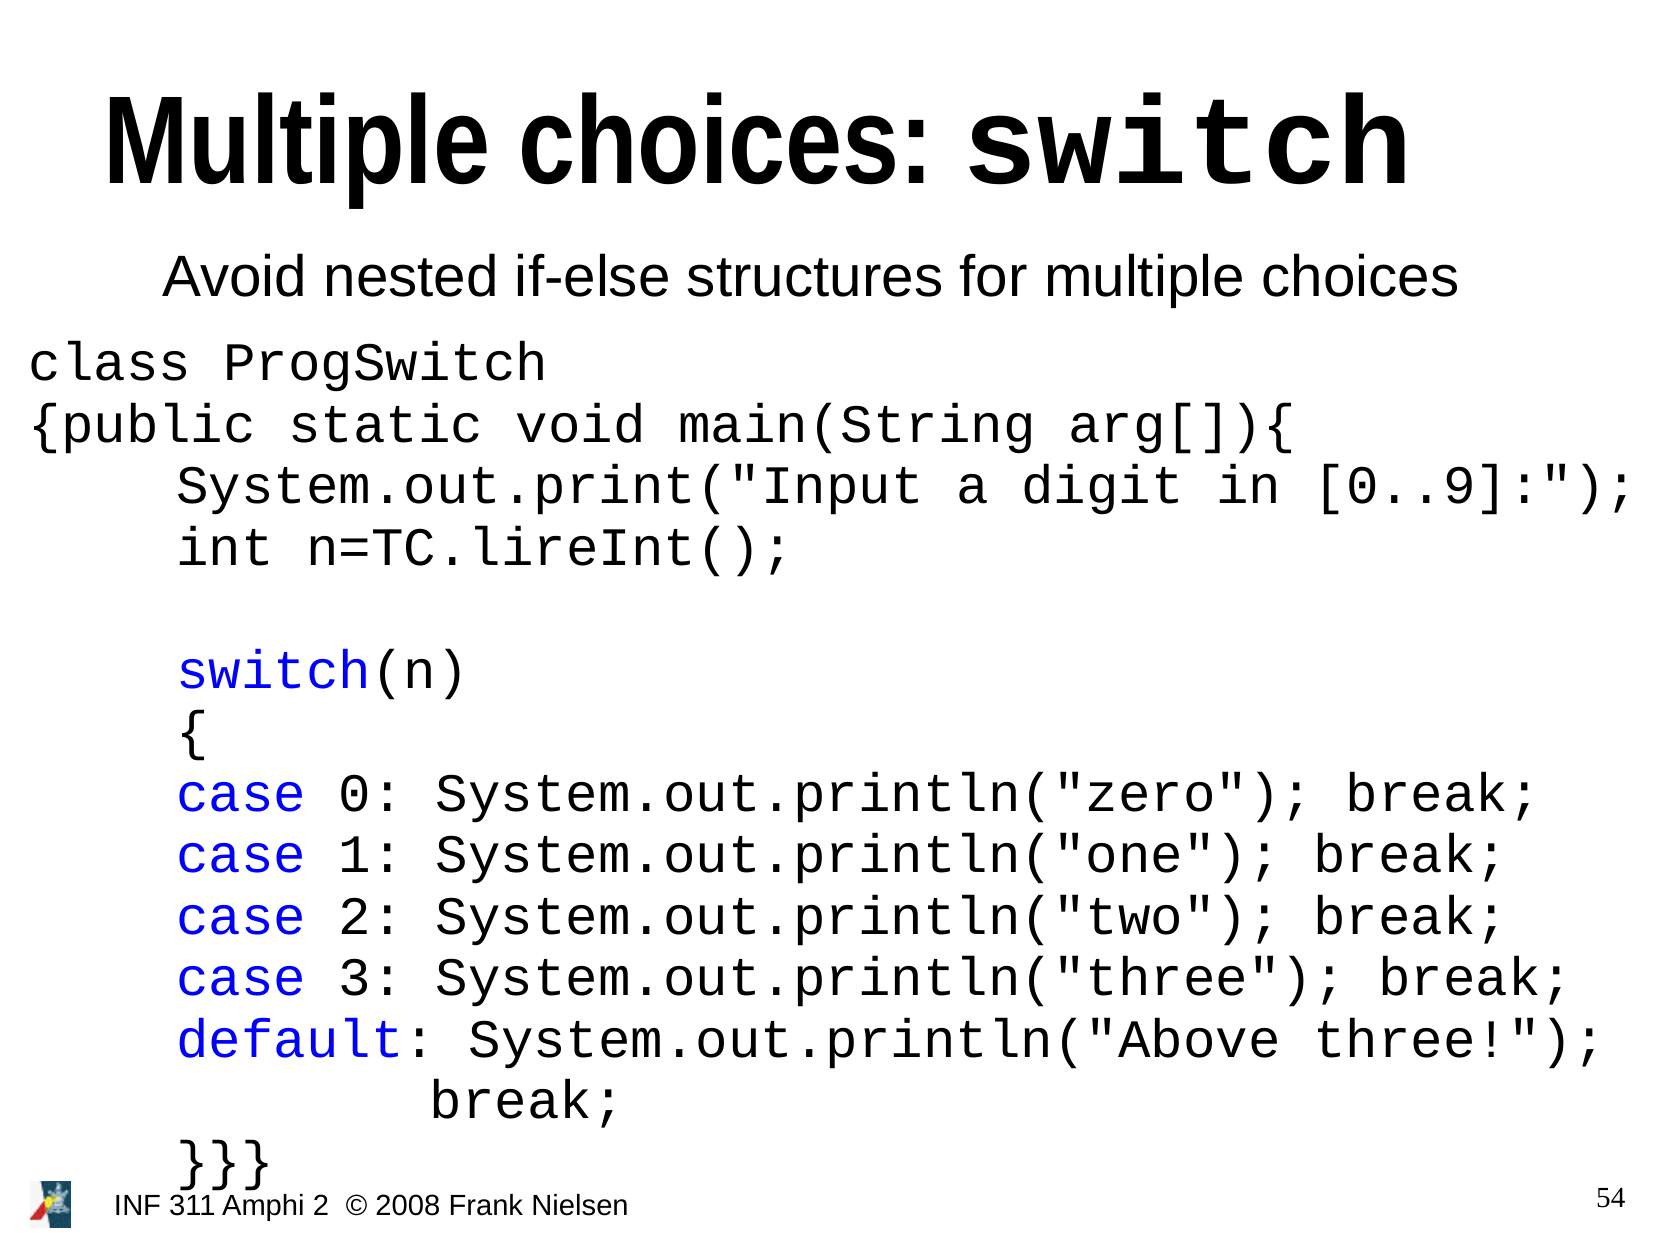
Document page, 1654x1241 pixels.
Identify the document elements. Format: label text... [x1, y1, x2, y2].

text_box class ProgSwitch {public static void main(String arg[]){ System.out.print("Input a digit in [0..9]:"); int n=TC.lireInt(); switch(n) { case 0: System.out.println("zero"); break; case 1: System.out.println("one"); break; case 2: System.out.println("two"); break; case 3: System.out.println("three"); break; default: System.out.println("Above three!"); break; }}} [13, 328, 1654, 1152]
picture [29, 1181, 71, 1228]
text_box Avoid nested if-else structures for multiple choices [147, 236, 1476, 316]
text_box Multiple choices: switch [88, 59, 1654, 328]
